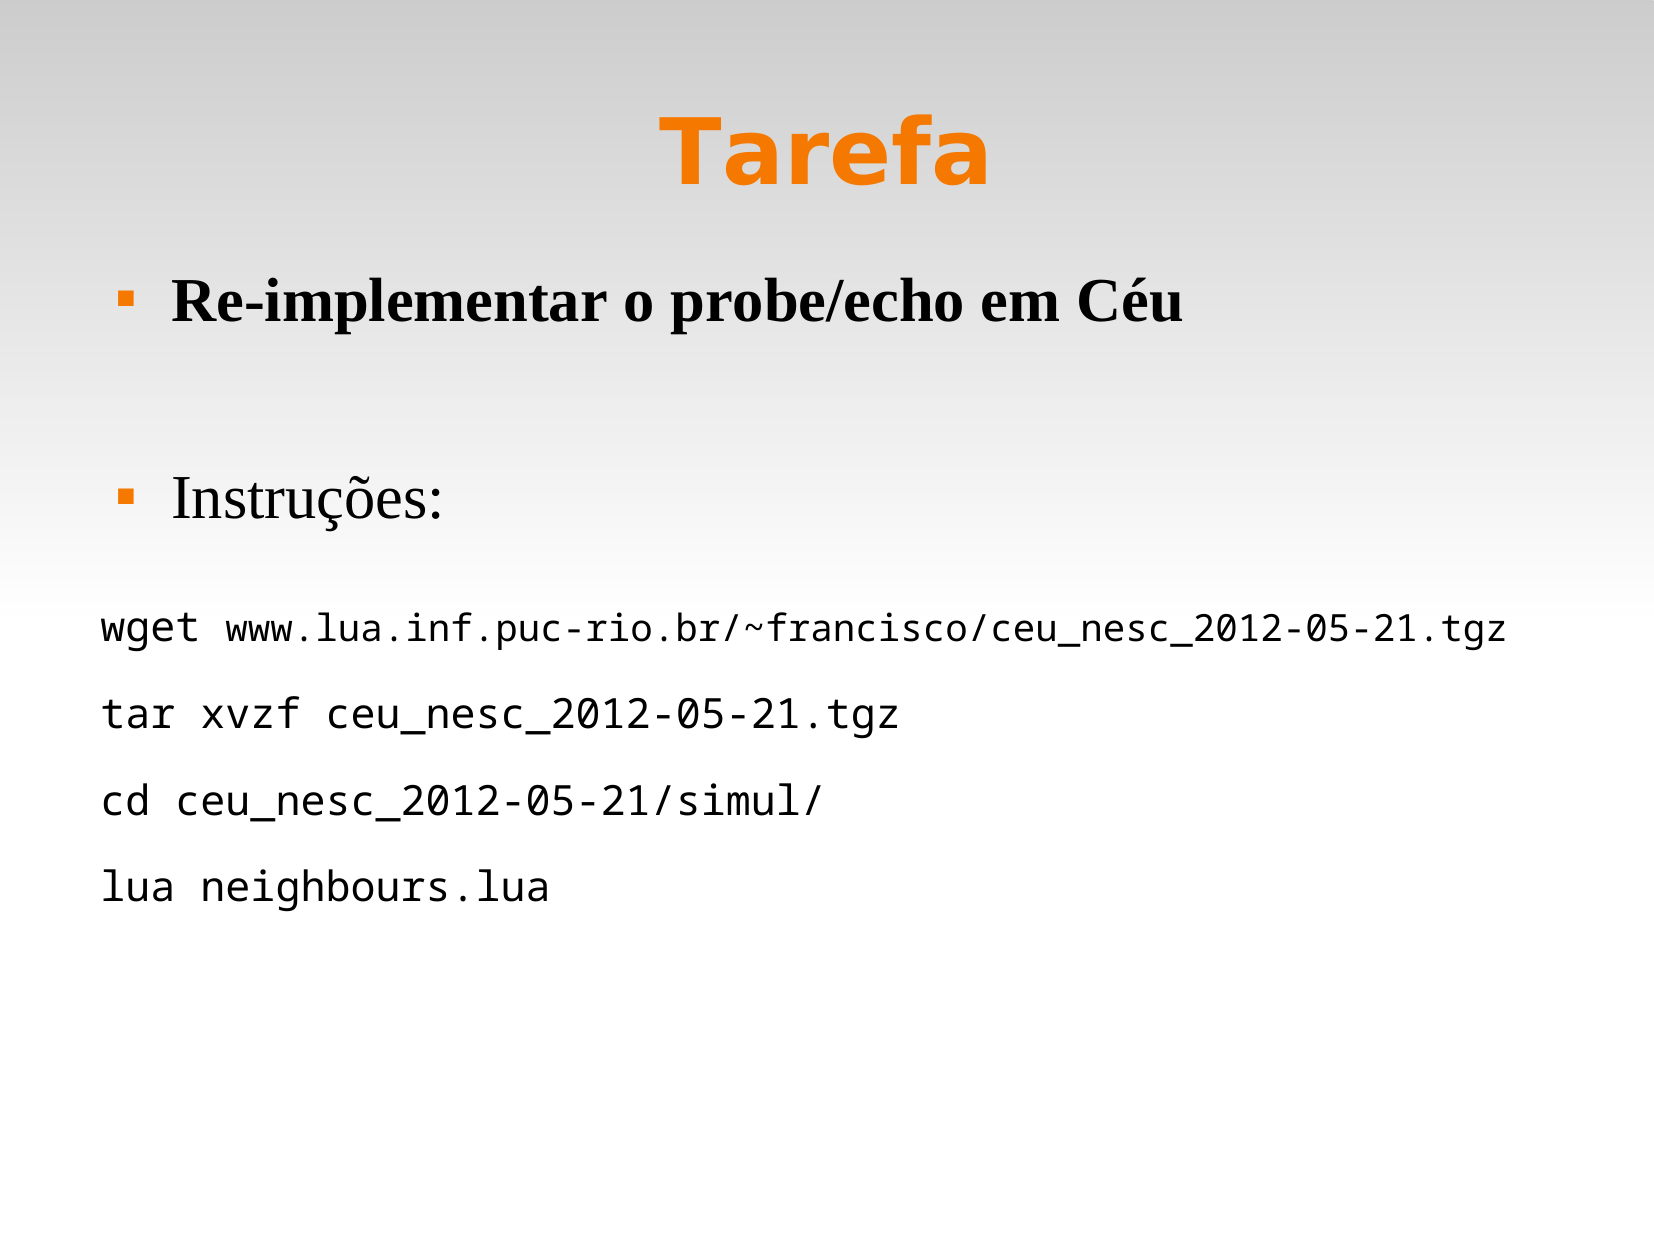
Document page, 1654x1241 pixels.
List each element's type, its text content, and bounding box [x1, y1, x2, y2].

list Re-implementar o probe/echo em Céu Instruções: wget www.lua.inf.puc-rio.br/~francisco/ceu_nesc_2012-05-21.tgz tar xvzf ceu_nesc_2012-05-21.tgz cd ceu_nesc_2012-05-21/simul/ lua neighbours.lua [82, 231, 1571, 1035]
title Tarefa [82, 49, 1571, 231]
